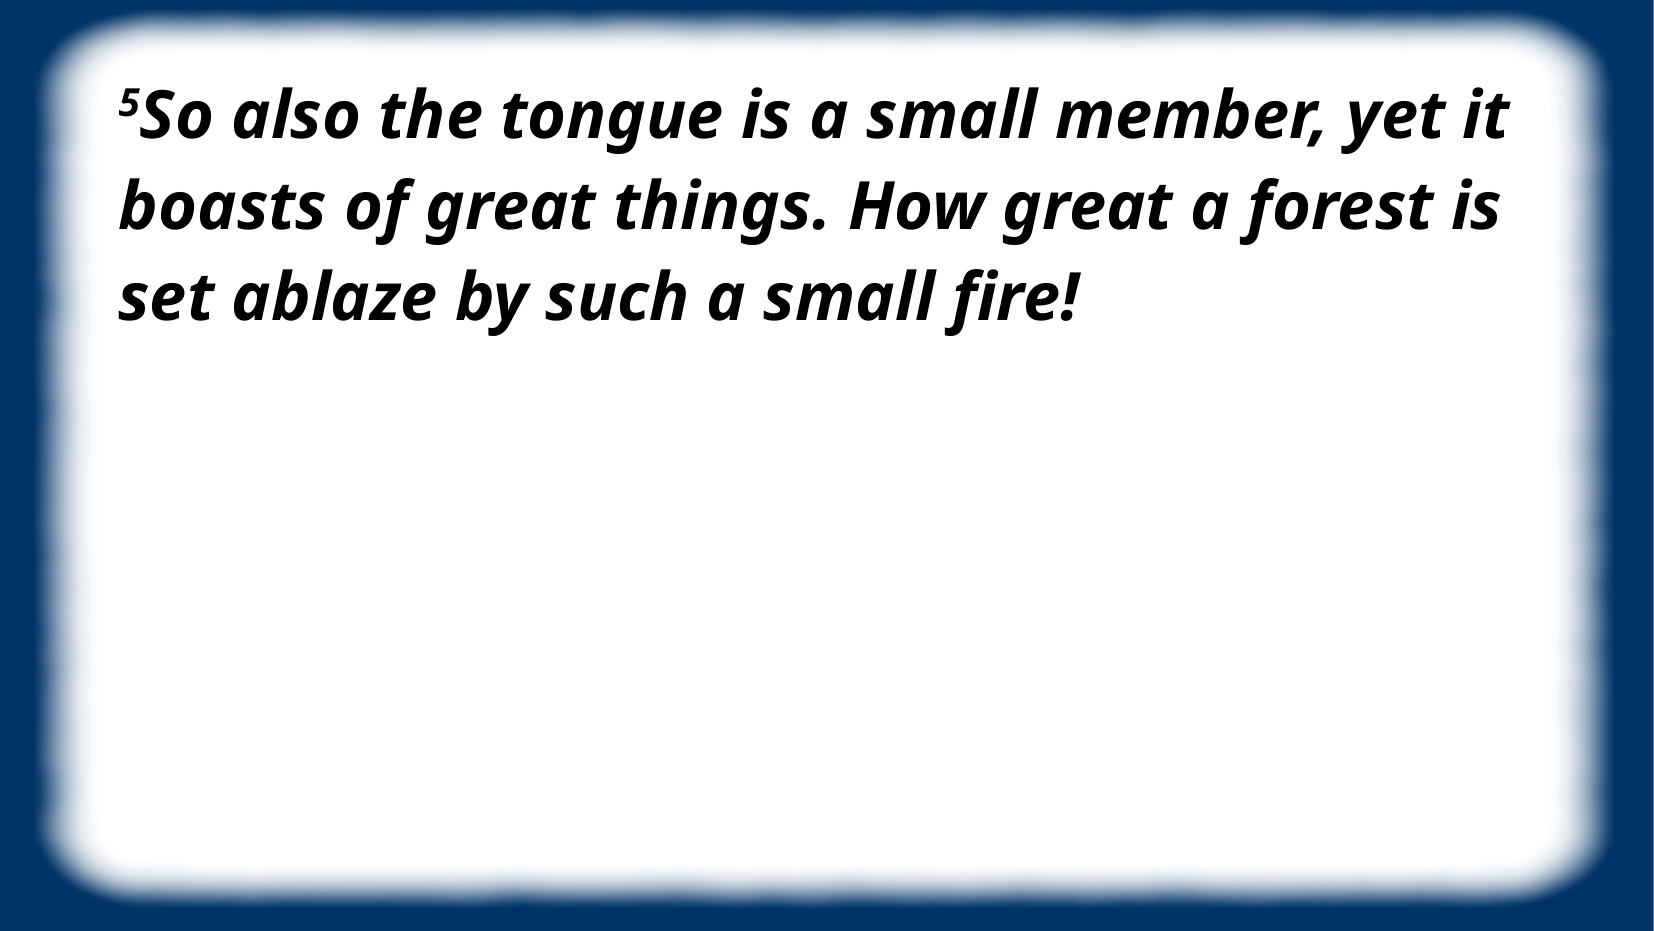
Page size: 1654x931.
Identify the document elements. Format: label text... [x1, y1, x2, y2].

picture [0, 0, 1654, 931]
text_box 5So also the tongue is a small member, yet it boasts of great things. How great a forest is set ablaze by such a small fire! [103, 60, 1544, 342]
